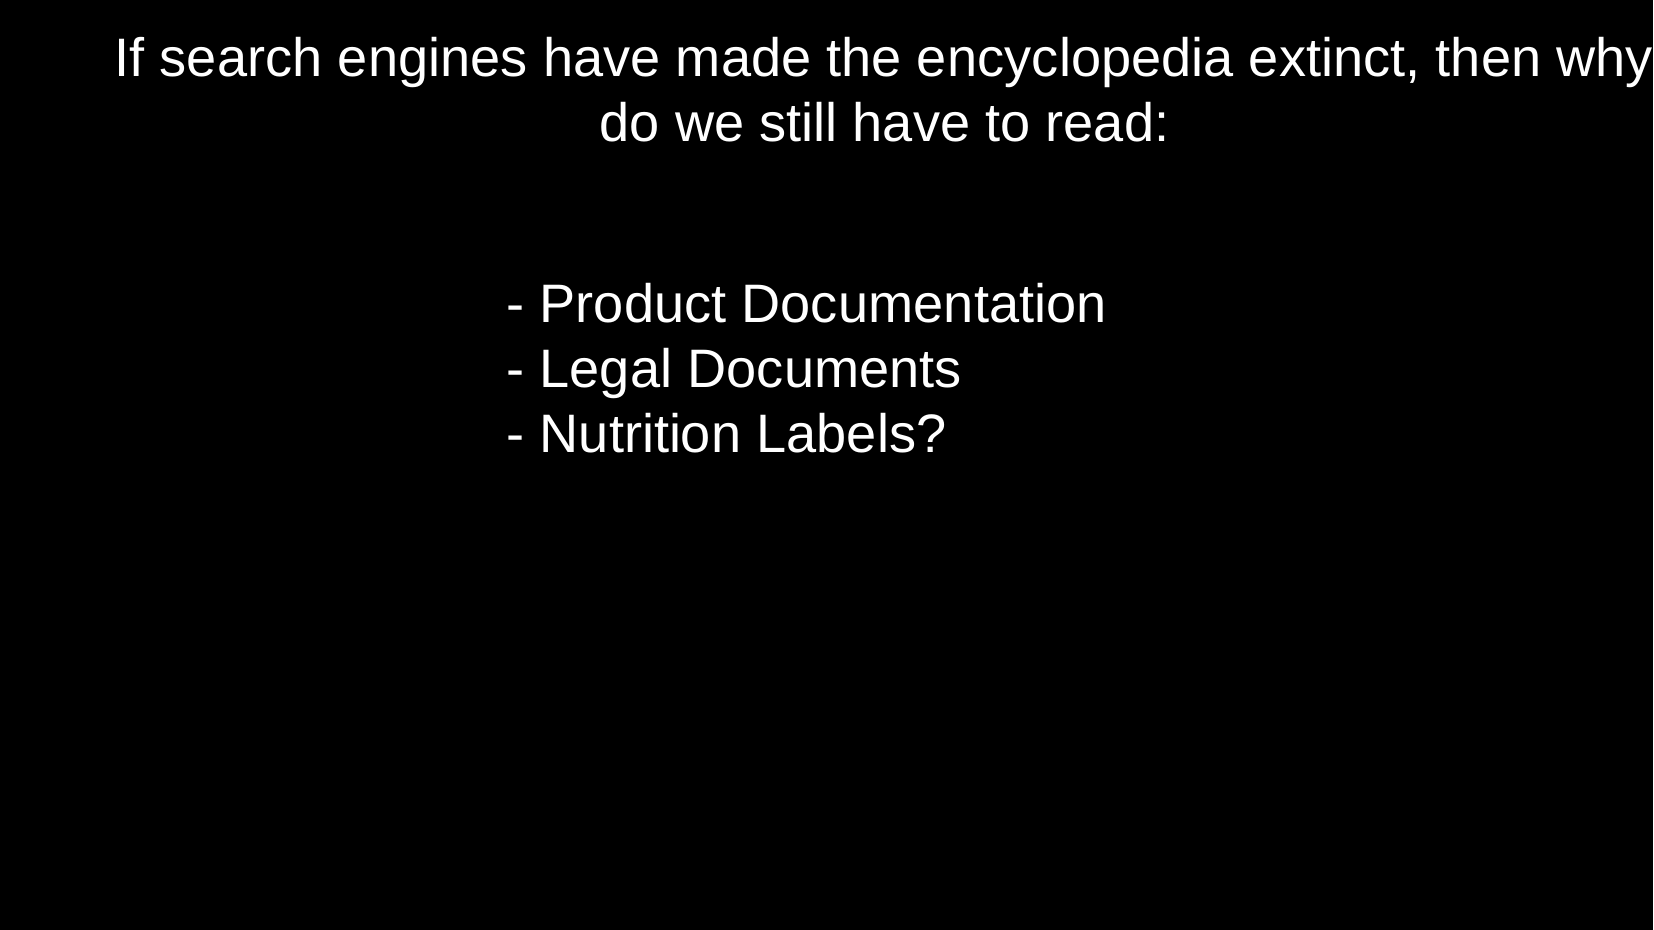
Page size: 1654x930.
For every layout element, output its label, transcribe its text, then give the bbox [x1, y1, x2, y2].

text_box If search engines have made the encyclopedia extinct, then why do we still have to read: [74, 15, 1654, 282]
text_box - Product Documentation - Legal Documents - Nutrition Labels? [491, 261, 1200, 465]
